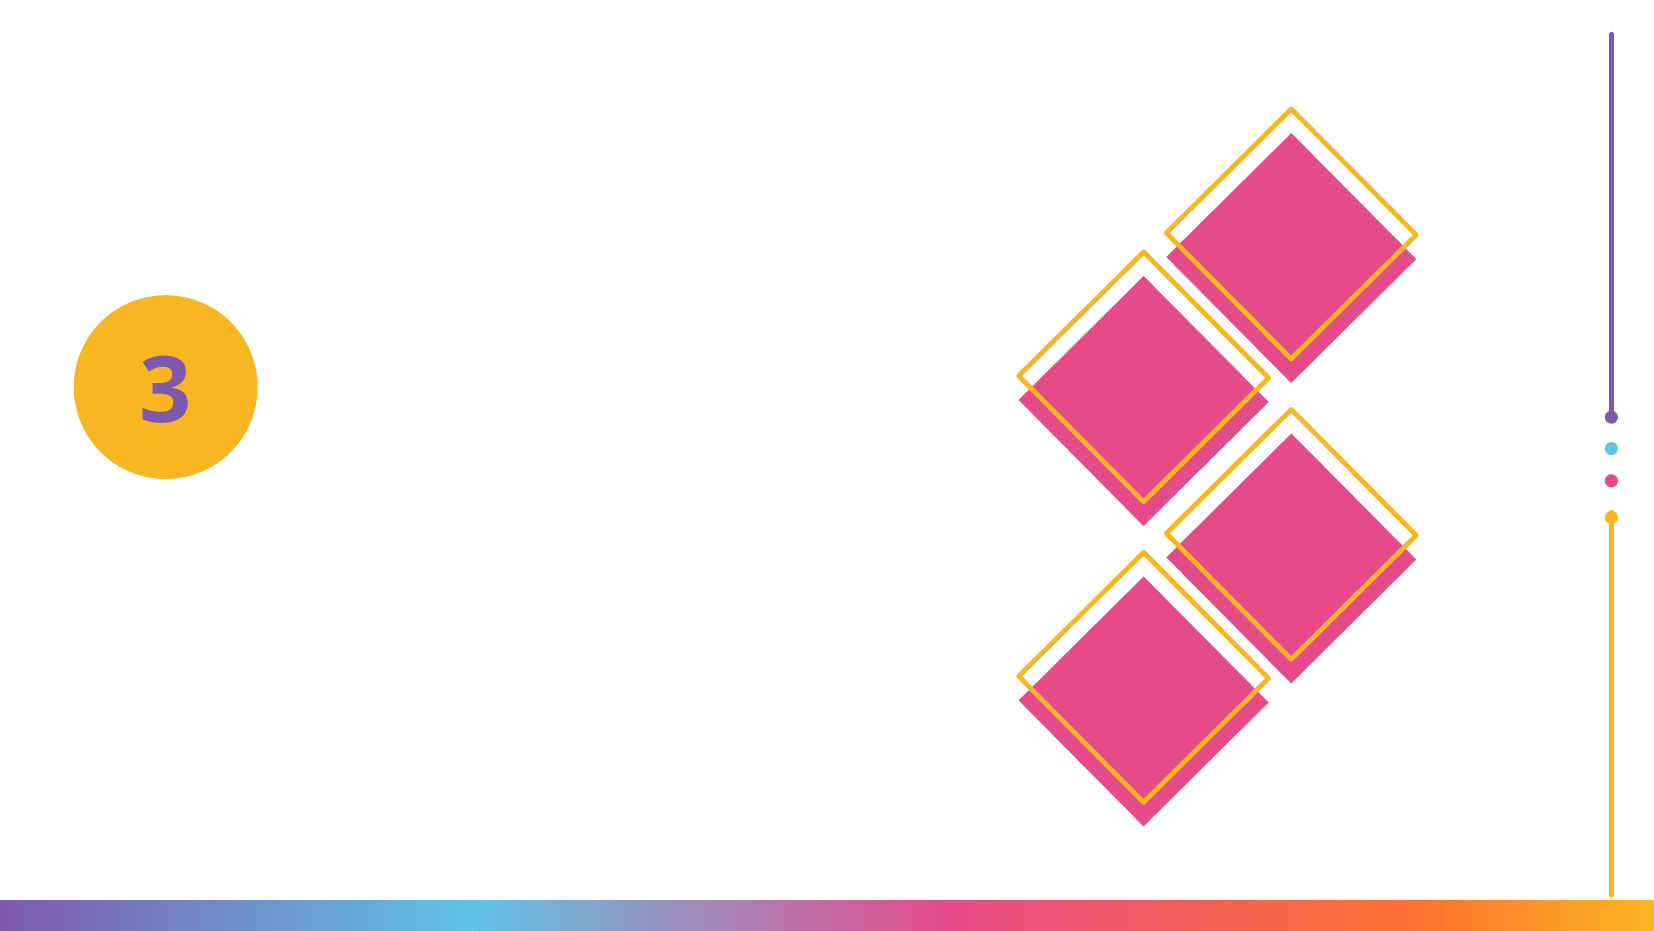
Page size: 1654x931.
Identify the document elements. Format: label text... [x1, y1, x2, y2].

text_box 3 [73, 295, 258, 479]
